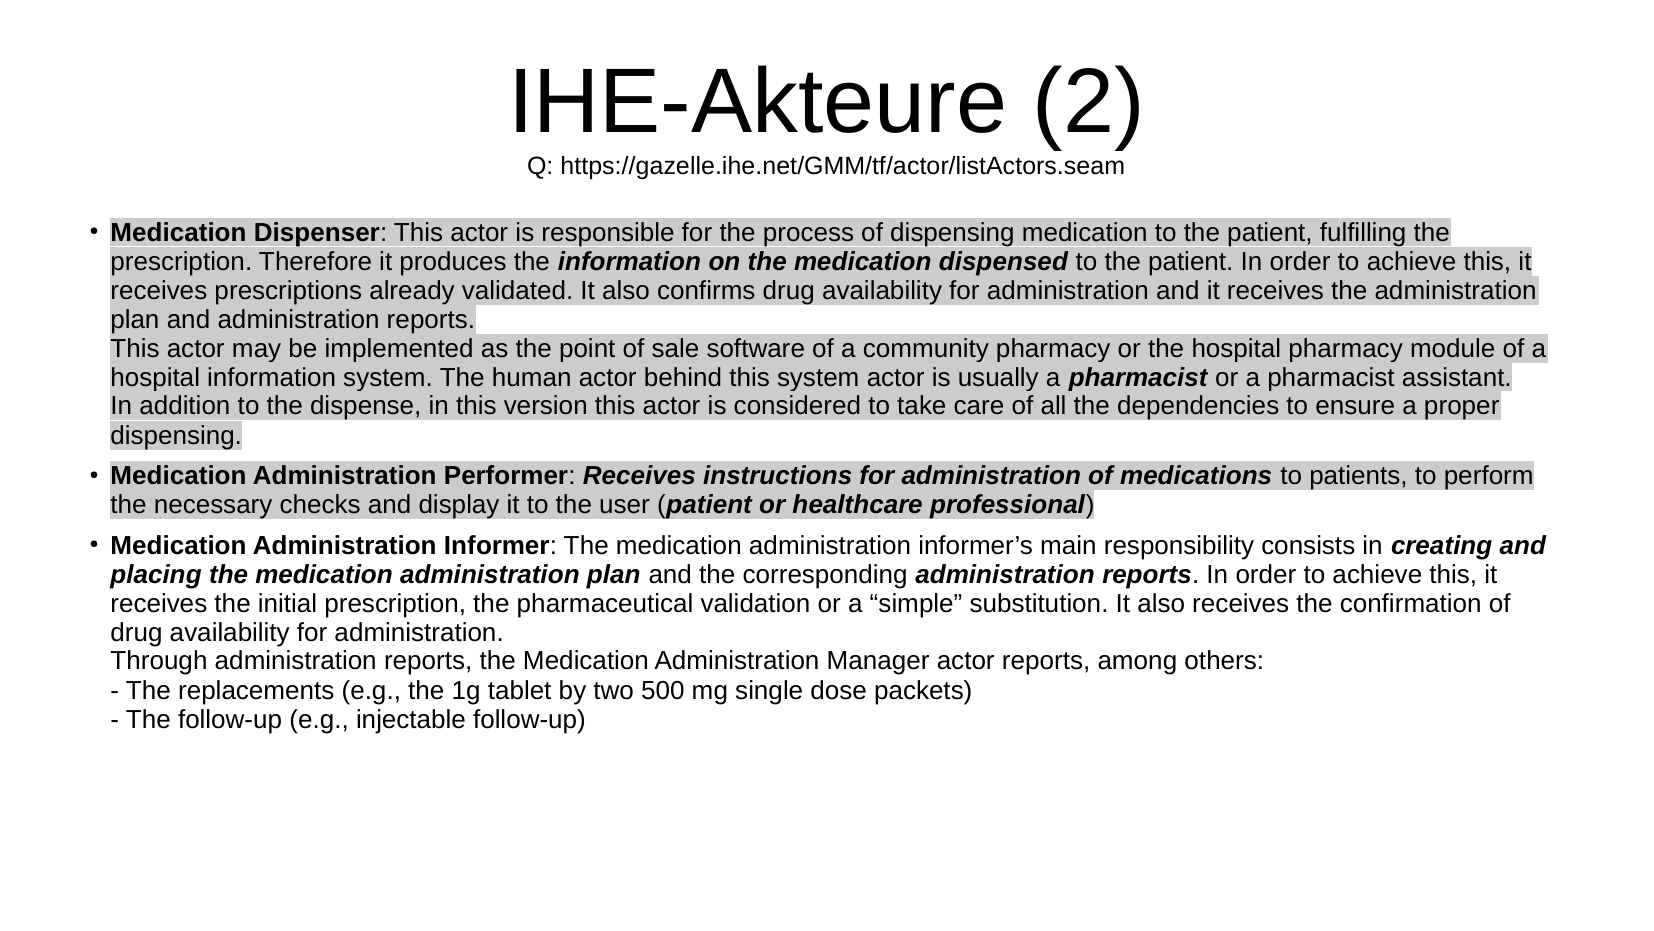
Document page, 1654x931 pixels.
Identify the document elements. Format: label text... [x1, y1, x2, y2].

title IHE-Akteure (2) Q: https://gazelle.ihe.net/GMM/tf/actor/listActors.seam [82, 37, 1571, 193]
list Medication Dispenser: This actor is responsible for the process of dispensing medication to the patient, fulfilling the prescription. Therefore it produces the information on the medication dispensed to the patient. In order to achieve this, it receives prescriptions already validated. It also confirms drug availability for administration and it receives the administration plan and administration reports. This actor may be implemented as the point of sale software of a community pharmacy or the hospital pharmacy module of a hospital information system. The human actor behind this system actor is usually a pharmacist or a pharmacist assistant. In addition to the dispense, in this version this actor is considered to take care of all the dependencies to ensure a proper dispensing. Medication Administration Performer: Receives instructions for administration of medications to patients, to perform the necessary checks and display it to the user (patient or healthcare professional) Medication Administration Informer: The medication administration informer’s main responsibility consists in creating and placing the medication administration plan and the corresponding administration reports. In order to achieve this, it receives the initial prescription, the pharmaceutical validation or a “simple” substitution. It also receives the confirmation of drug availability for administration. Through administration reports, the Medication Administration Manager actor reports, among others: - The replacements (e.g., the 1g tablet by two 500 mg single dose packets) - The follow-up (e.g., injectable follow-up) [82, 217, 1571, 758]
